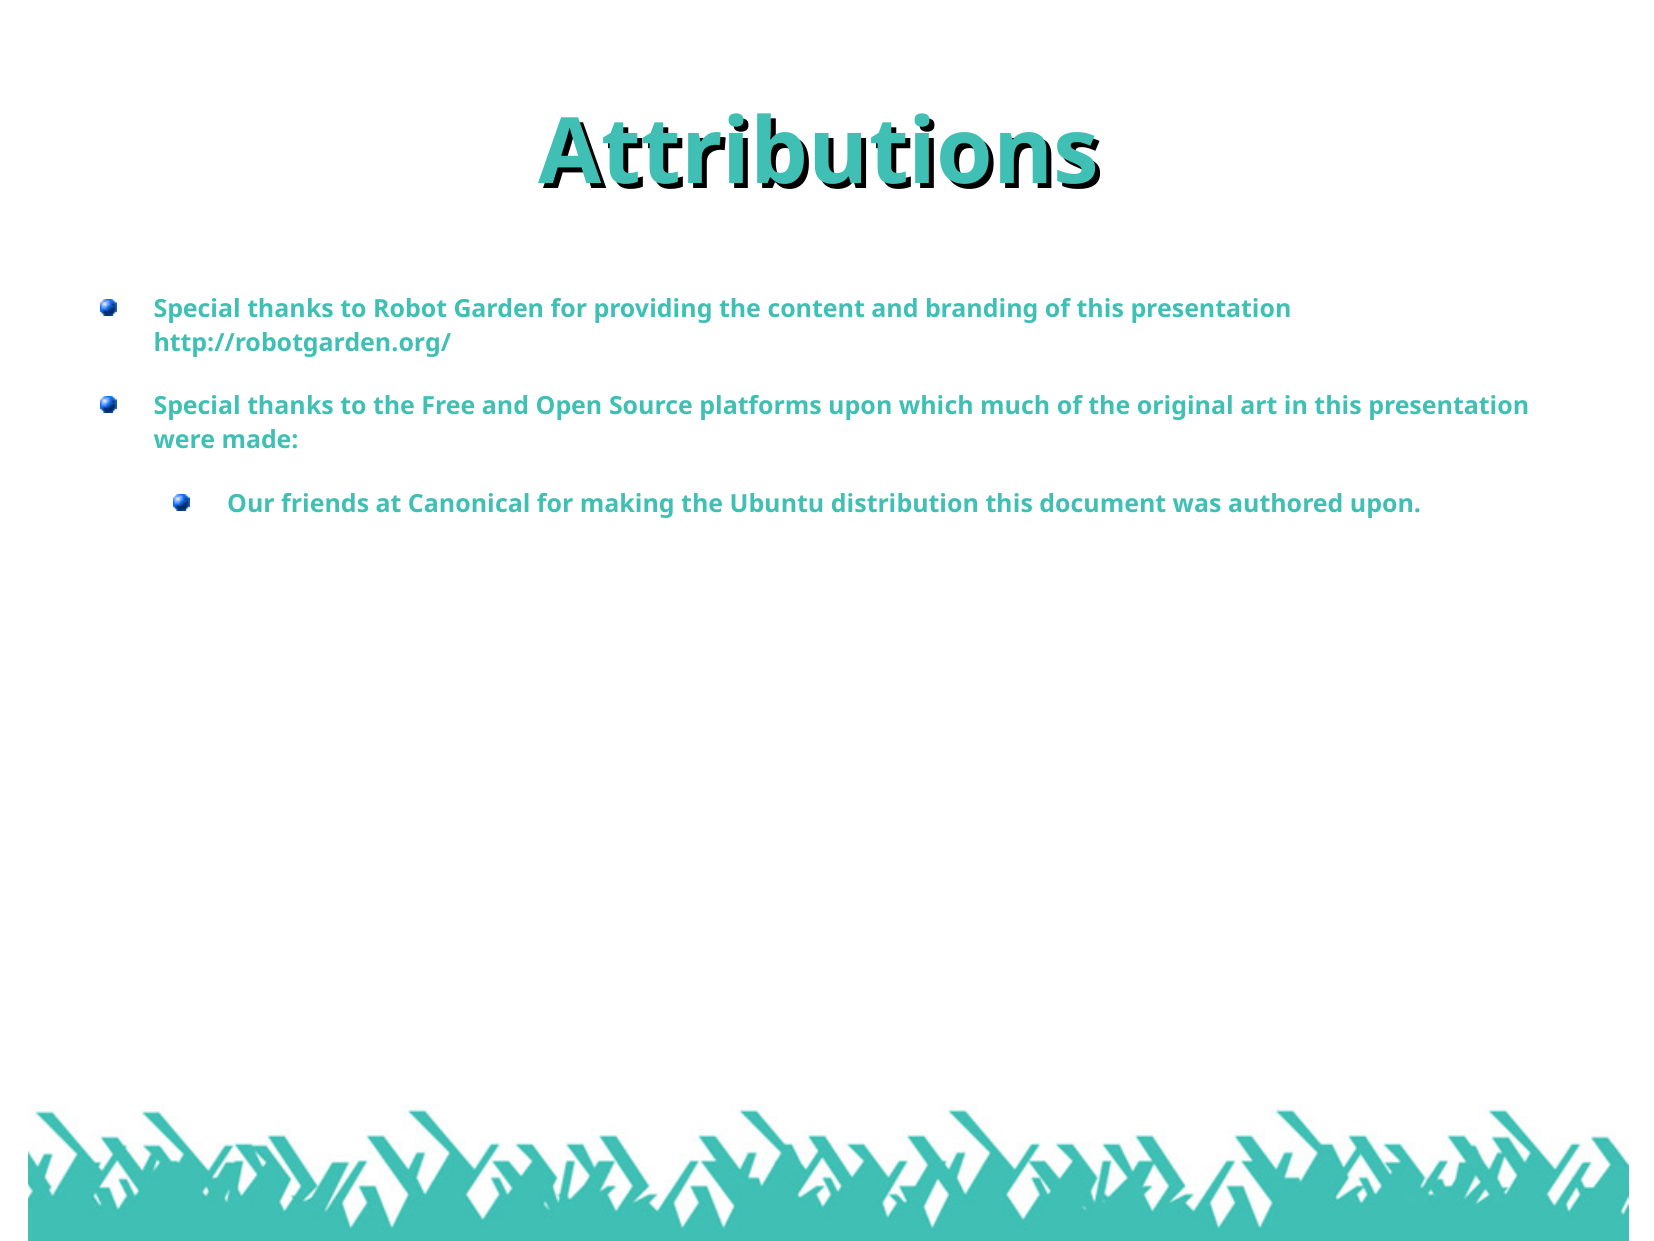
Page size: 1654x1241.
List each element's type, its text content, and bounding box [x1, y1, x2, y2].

picture [28, 1104, 1629, 1241]
list Special thanks to Robot Garden for providing the content and branding of this presentation http://robotgarden.org/ Special thanks to the Free and Open Source platforms upon which much of the original art in this presentation were made: Our friends at Canonical for making the Ubuntu distribution this document was authored upon. [82, 290, 1571, 1010]
title Attributions [75, 45, 1564, 253]
